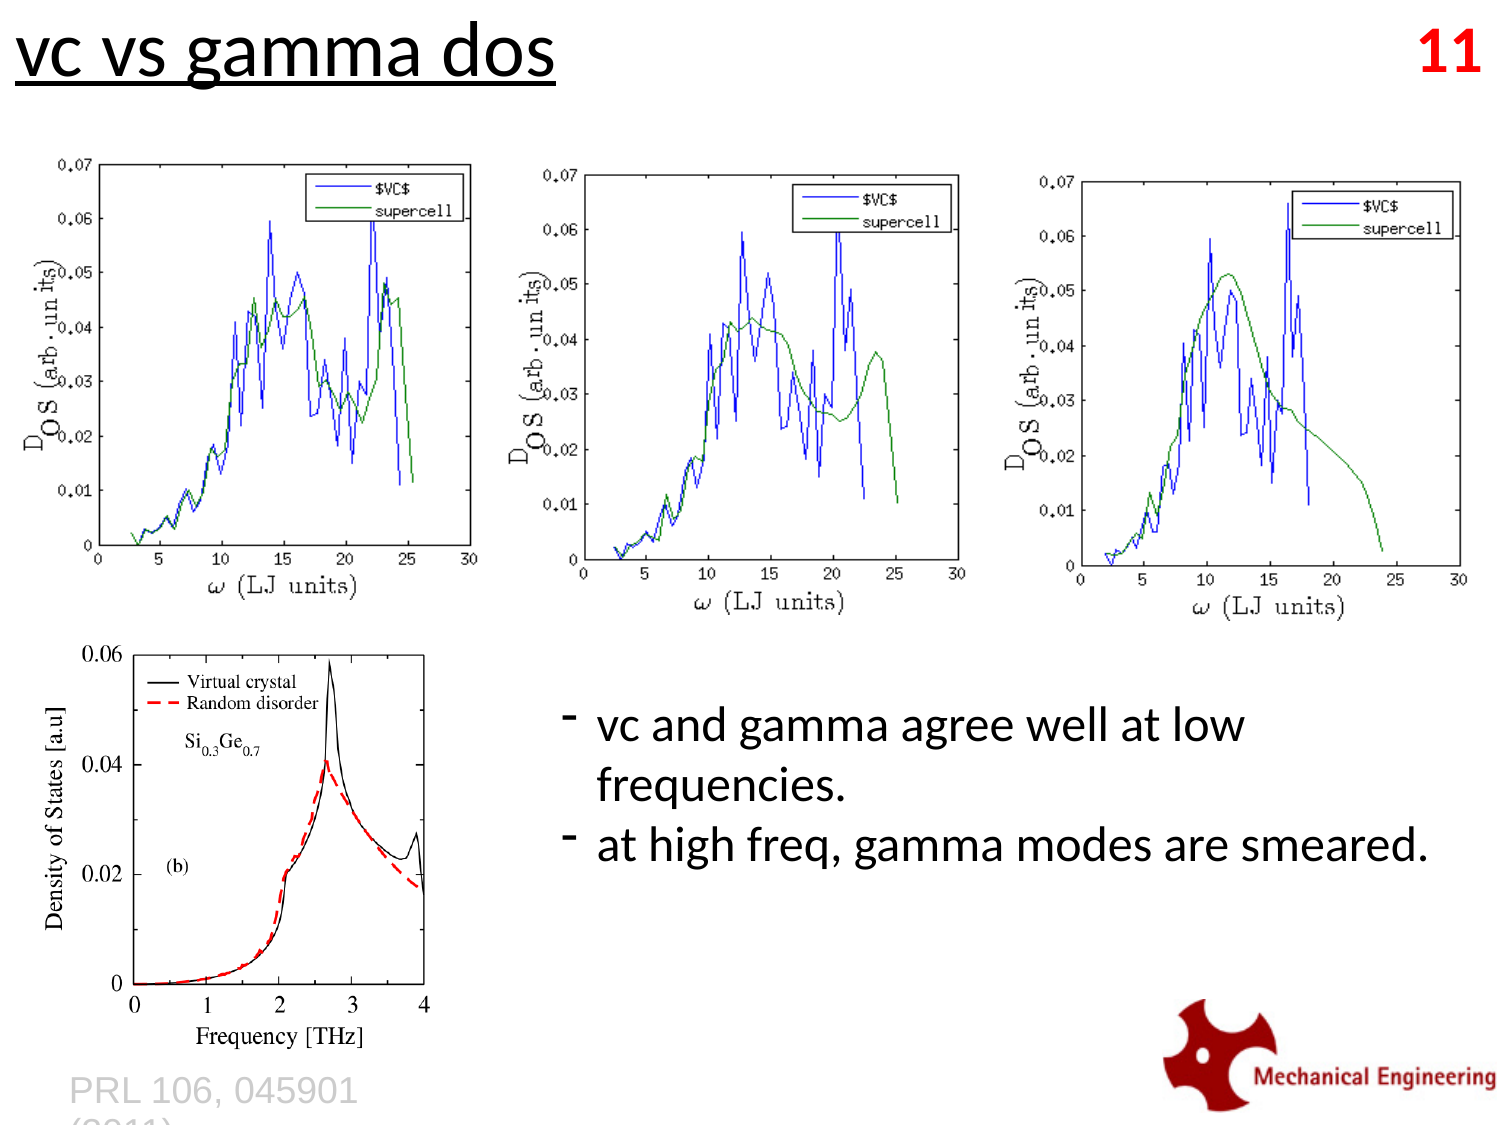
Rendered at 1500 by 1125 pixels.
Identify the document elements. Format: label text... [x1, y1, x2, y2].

text_box 11 [1401, 0, 1499, 93]
text_box vc and gamma agree well at low frequencies. at high freq, gamma modes are smeared. [546, 683, 1470, 939]
picture [21, 148, 496, 601]
picture [506, 161, 987, 615]
text_box PRL 106, 045901 (2011) [54, 1061, 489, 1119]
title vc vs gamma dos [0, 0, 1351, 139]
picture [39, 626, 445, 1059]
picture [1002, 165, 1498, 621]
picture [1162, 999, 1497, 1113]
